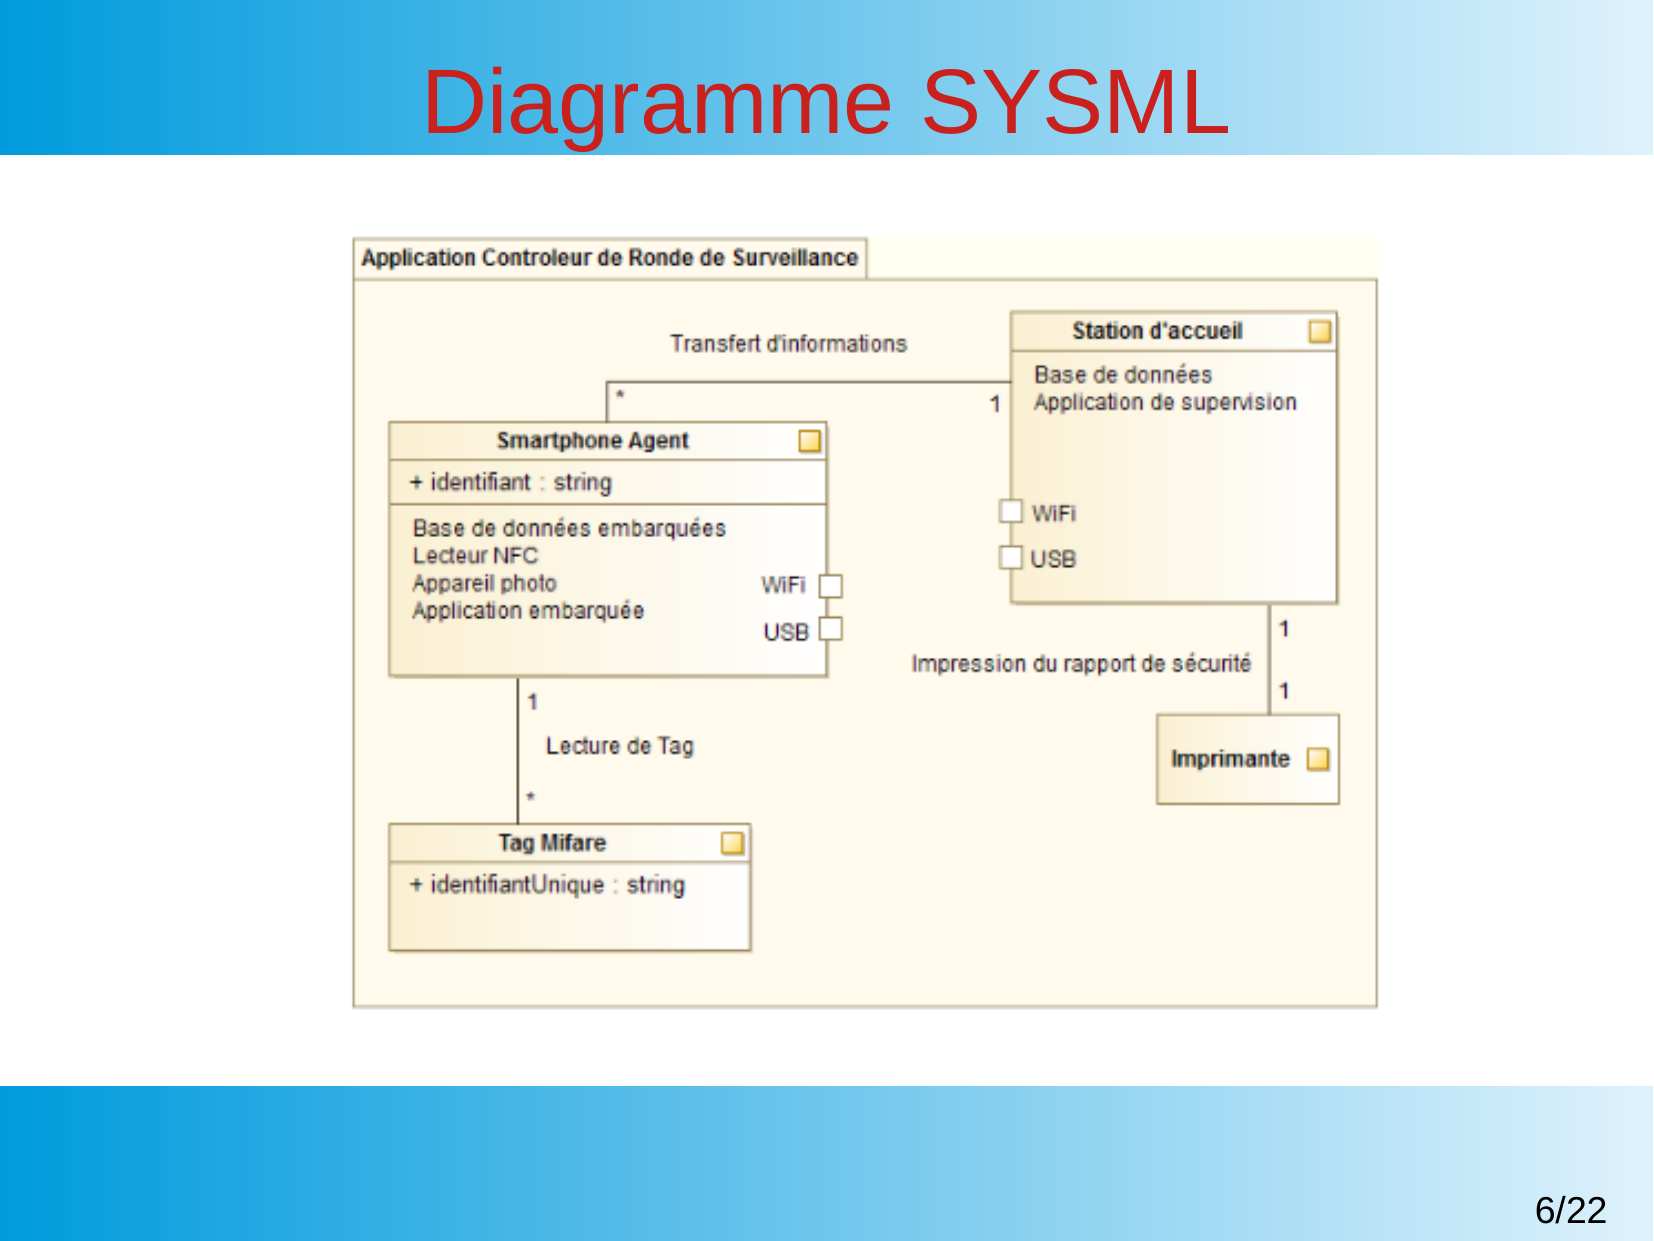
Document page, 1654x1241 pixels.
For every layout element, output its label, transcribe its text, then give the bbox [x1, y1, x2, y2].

title Diagramme SYSML [82, 49, 1571, 155]
text_box <numéro>/22 [1520, 1182, 1654, 1241]
picture [342, 224, 1394, 1021]
